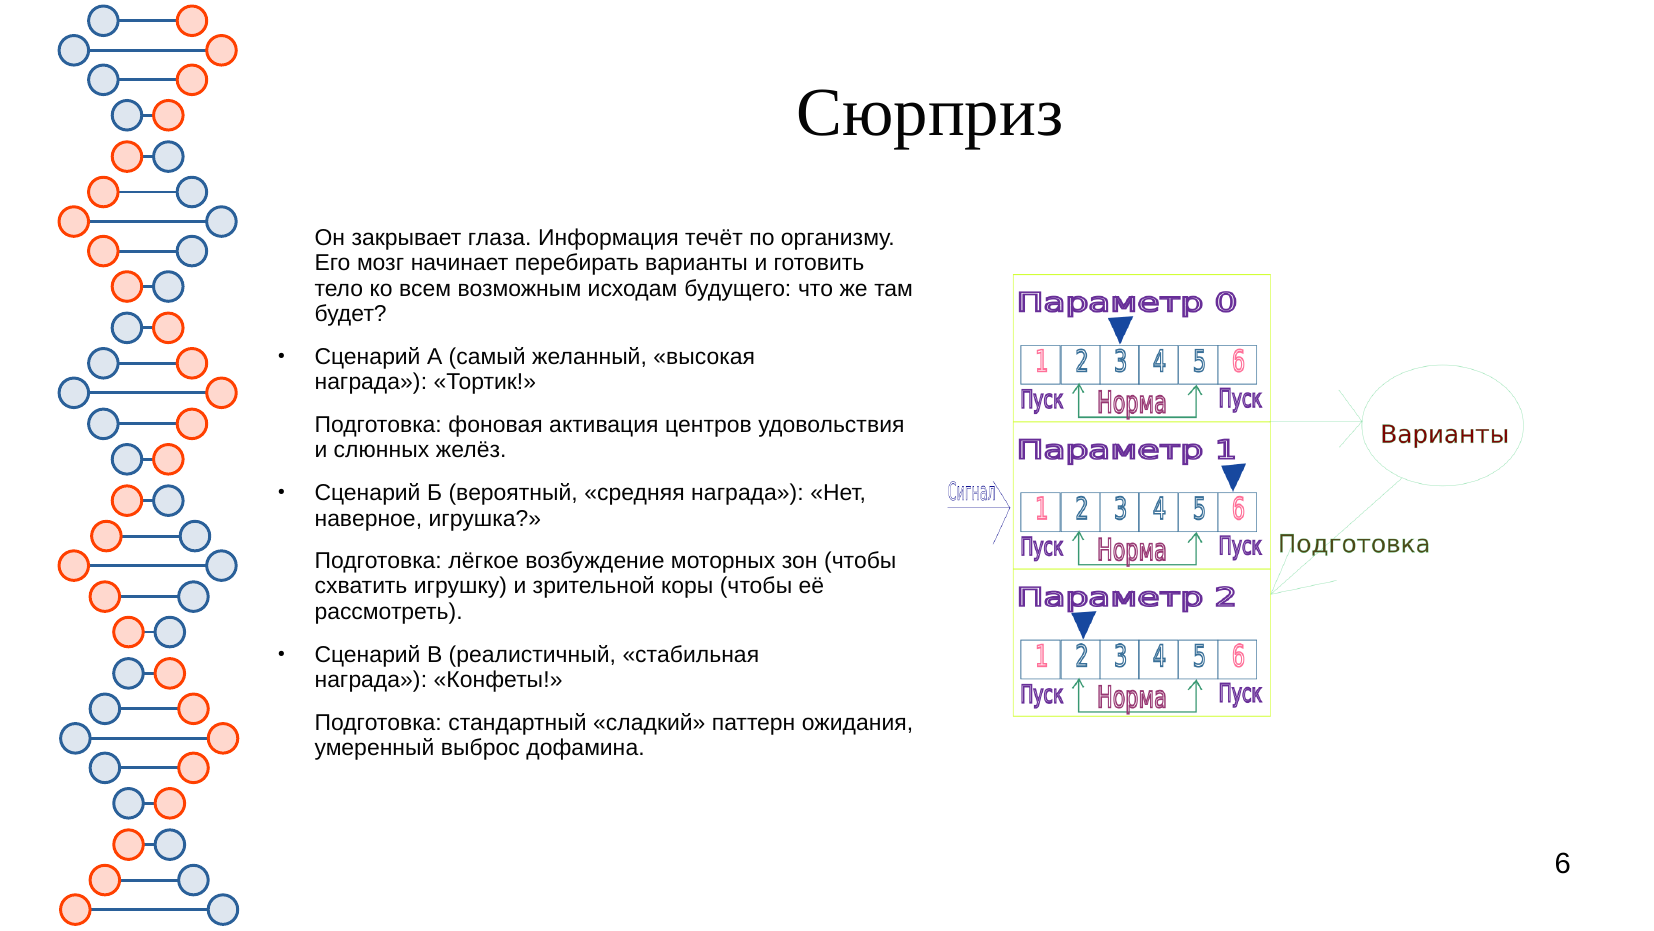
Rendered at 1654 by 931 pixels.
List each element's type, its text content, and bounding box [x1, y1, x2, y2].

list Он закрывает глаза. Информация течёт по организму. Его мозг начинает перебирать варианты и готовить тело ко всем возможным исходам будущего: что же там будет? Сценарий А (самый желанный, «высокая награда»): «Тортик!» Подготовка: фоновая активация центров удовольствия и слюнных желёз. Сценарий Б (вероятный, «средняя награда»): «Нет, наверное, игрушка?» Подготовка: лёгкое возбуждение моторных зон (чтобы схватить игрушку) и зрительной коры (чтобы её рассмотреть). Сценарий В (реалистичный, «стабильная награда»): «Конфеты!» Подготовка: стандартный «сладкий» паттерн ожидания, умеренный выброс дофамина. [265, 224, 915, 764]
picture [946, 264, 1595, 724]
title Сюрприз [265, 35, 1595, 189]
